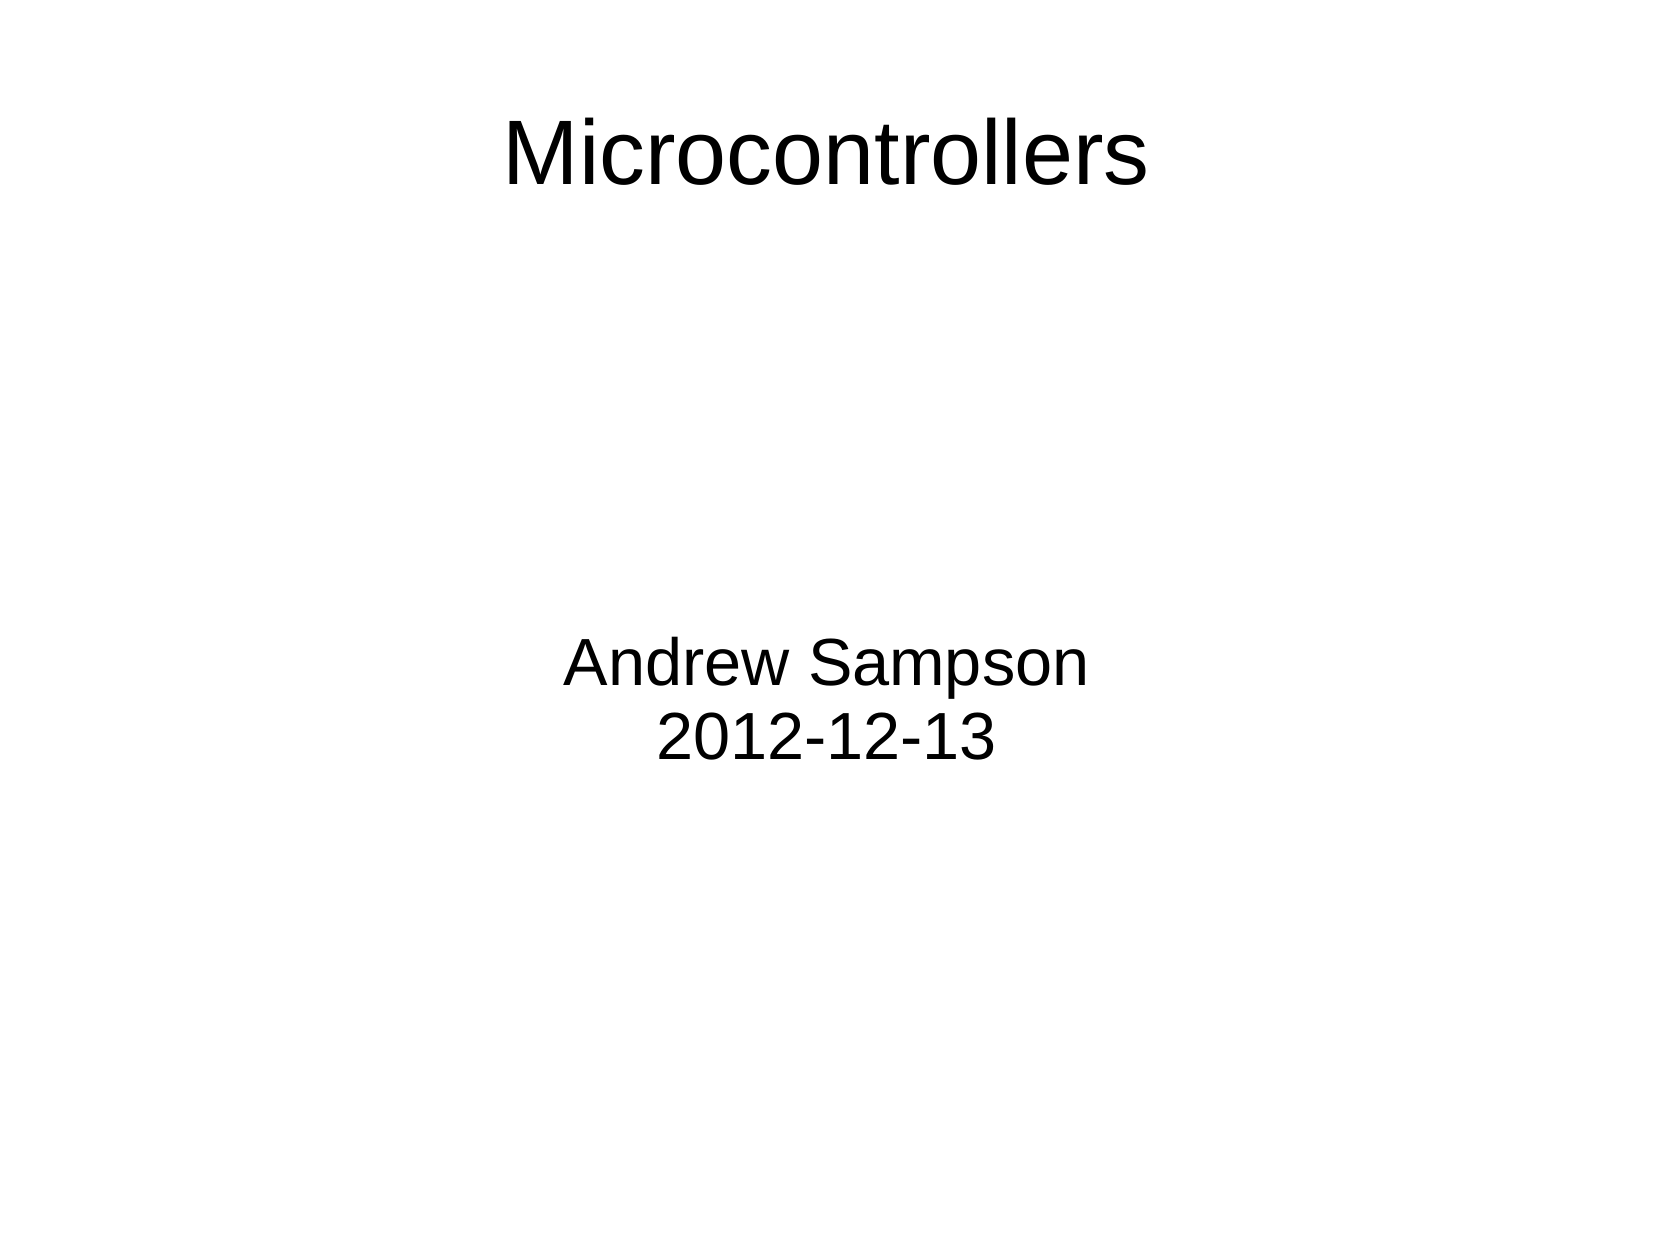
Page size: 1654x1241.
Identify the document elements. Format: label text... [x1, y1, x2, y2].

title Microcontrollers [82, 56, 1571, 250]
subtitle Andrew Sampson 2012-12-13 [82, 297, 1571, 1102]
